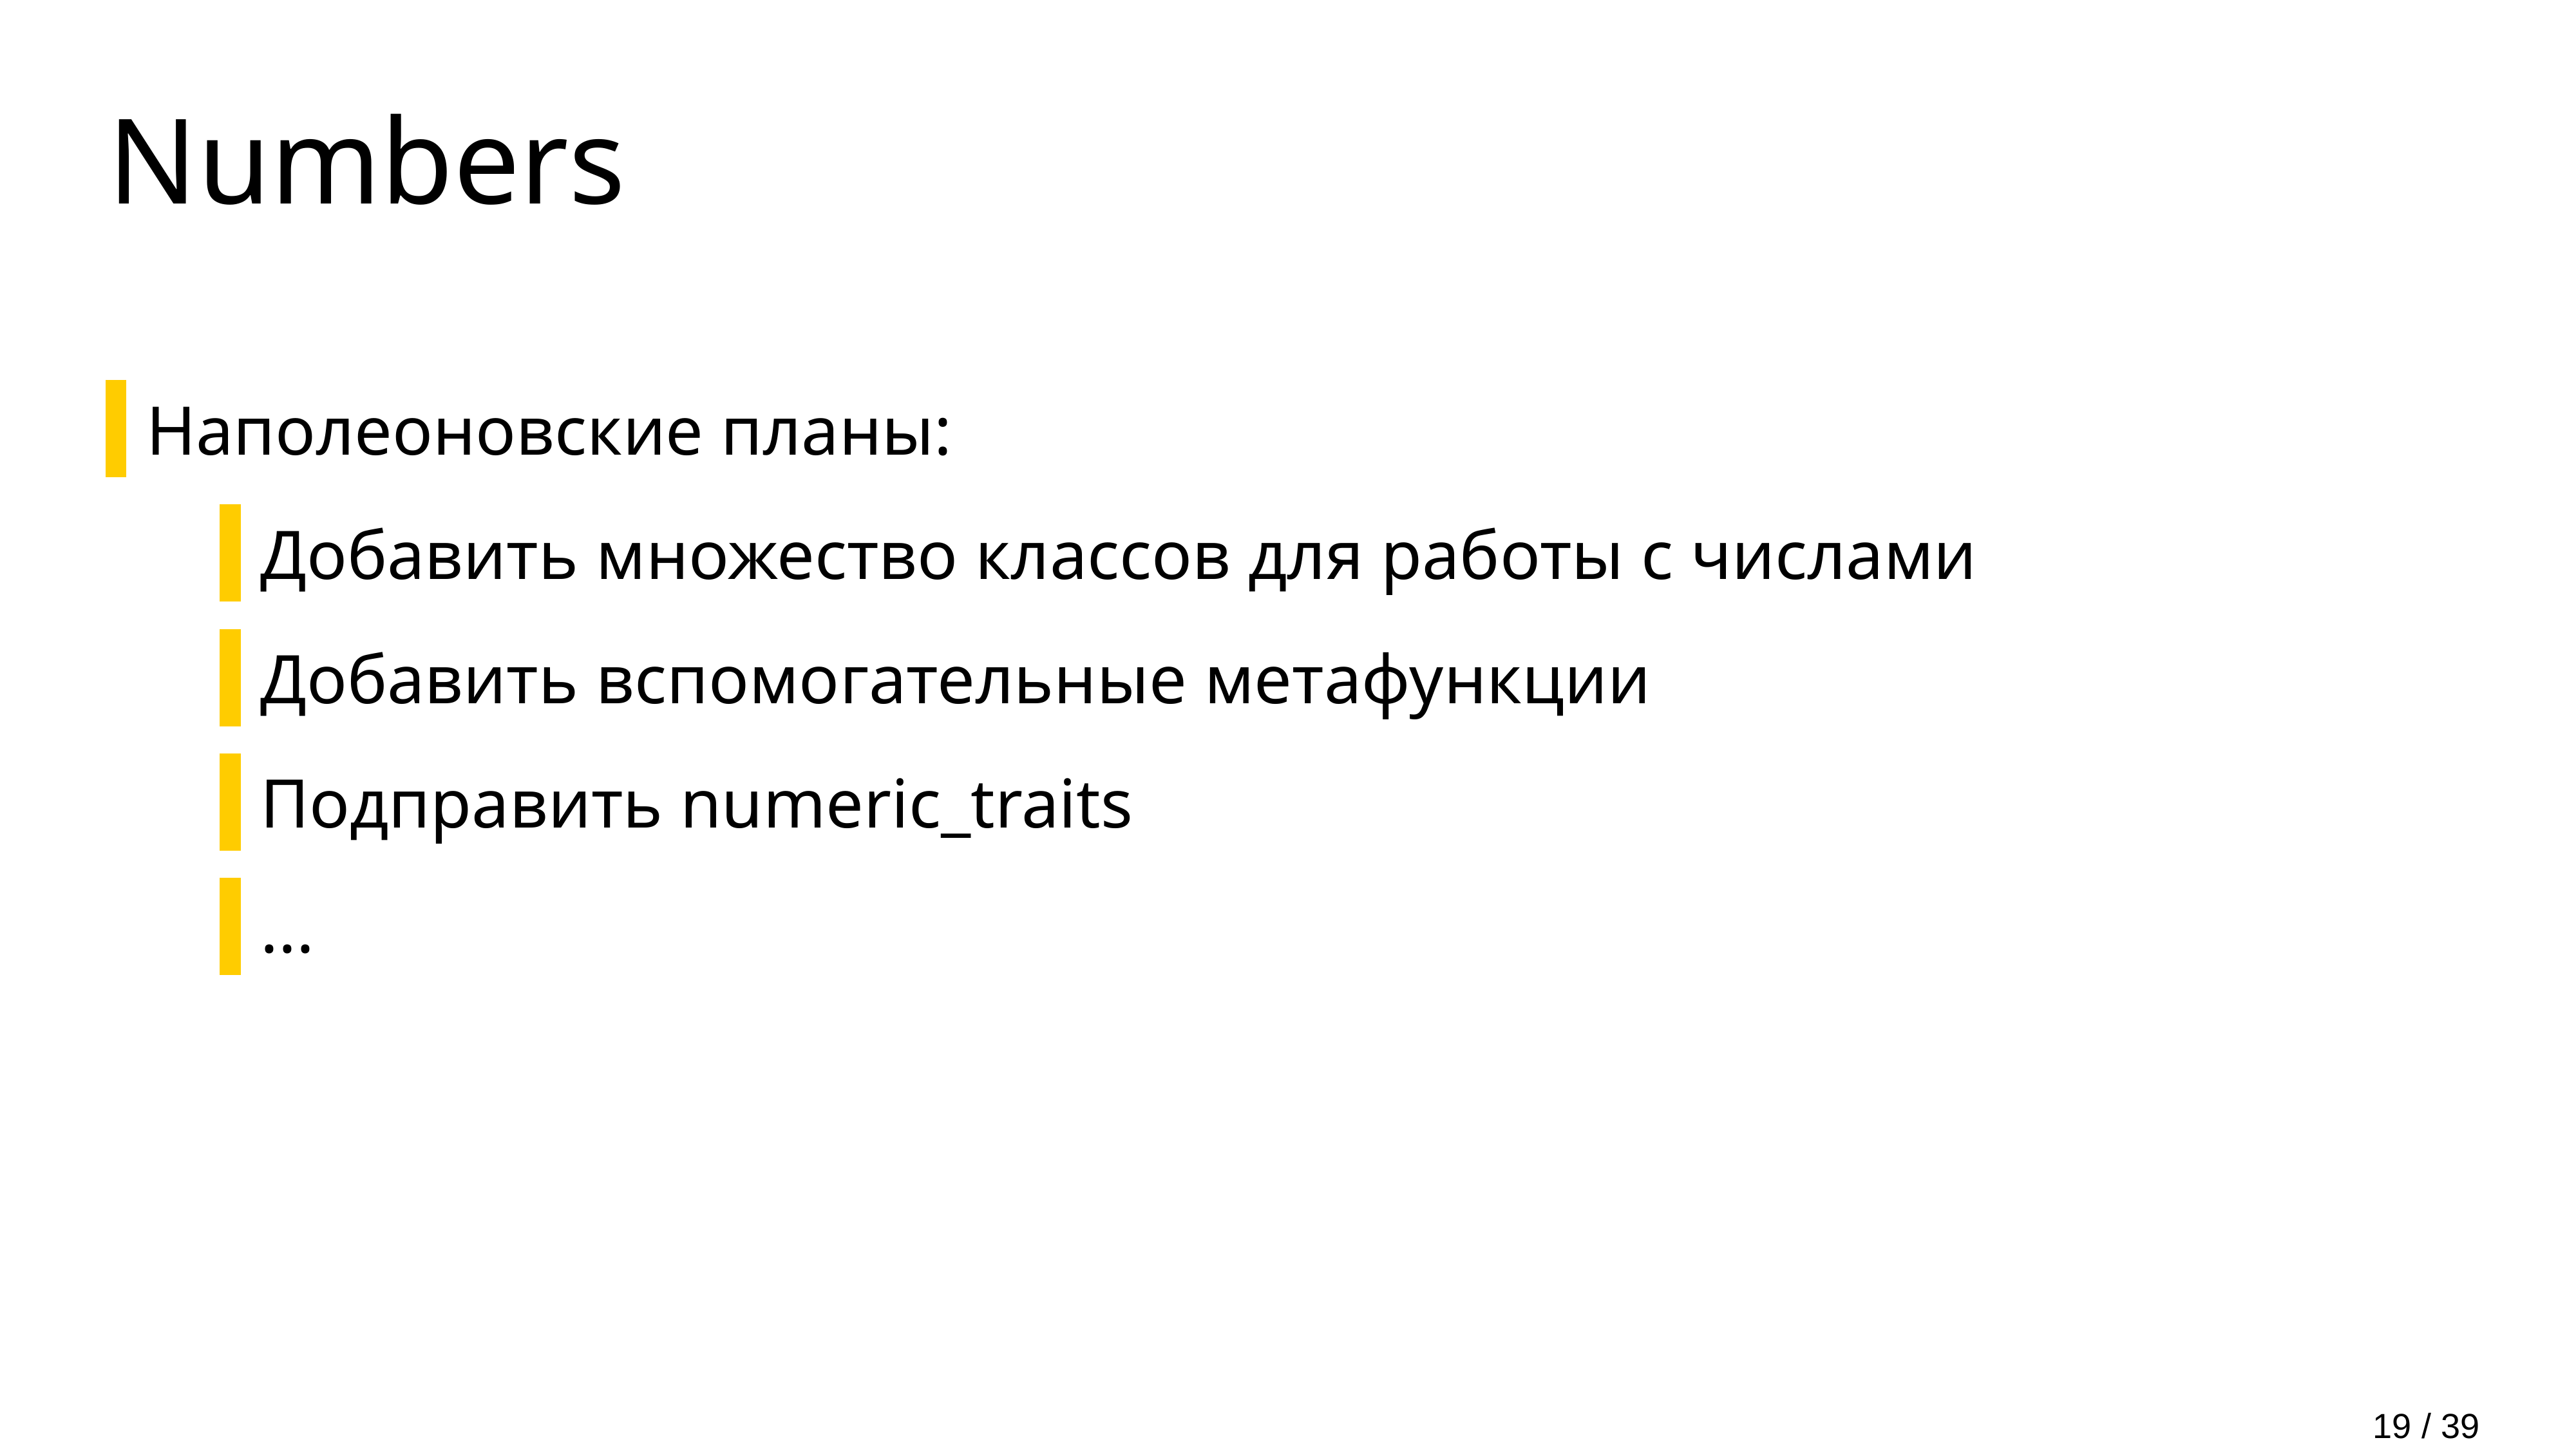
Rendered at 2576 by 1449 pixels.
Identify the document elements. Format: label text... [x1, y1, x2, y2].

text_box Наполеоновские планы: Добавить множество классов для работы с числами Добавить вспомогательные метафункции Подправить numeric_traits ... [96, 364, 2512, 1419]
text_box <number> / 39 [2363, 1402, 2576, 1449]
title Numbers [108, 80, 2468, 242]
